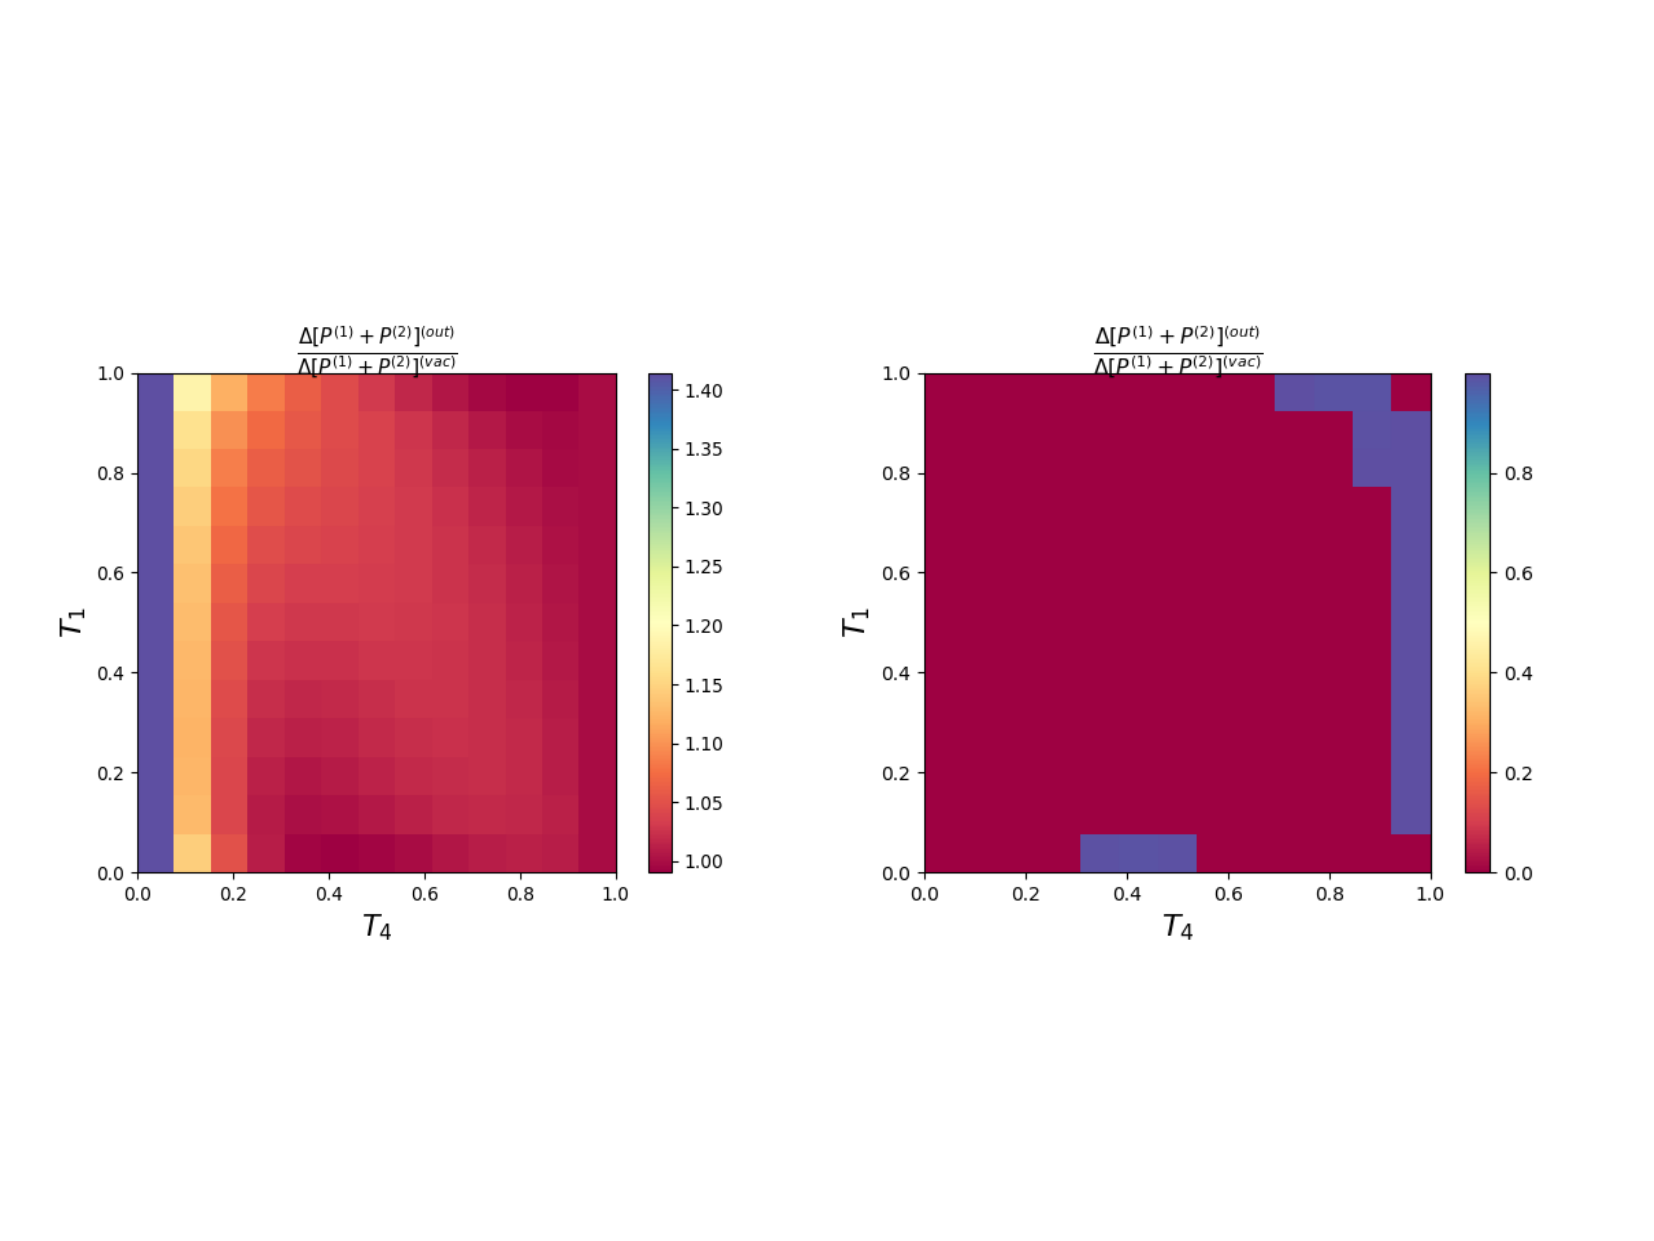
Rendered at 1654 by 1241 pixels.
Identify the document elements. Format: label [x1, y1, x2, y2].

picture [0, 295, 1654, 945]
